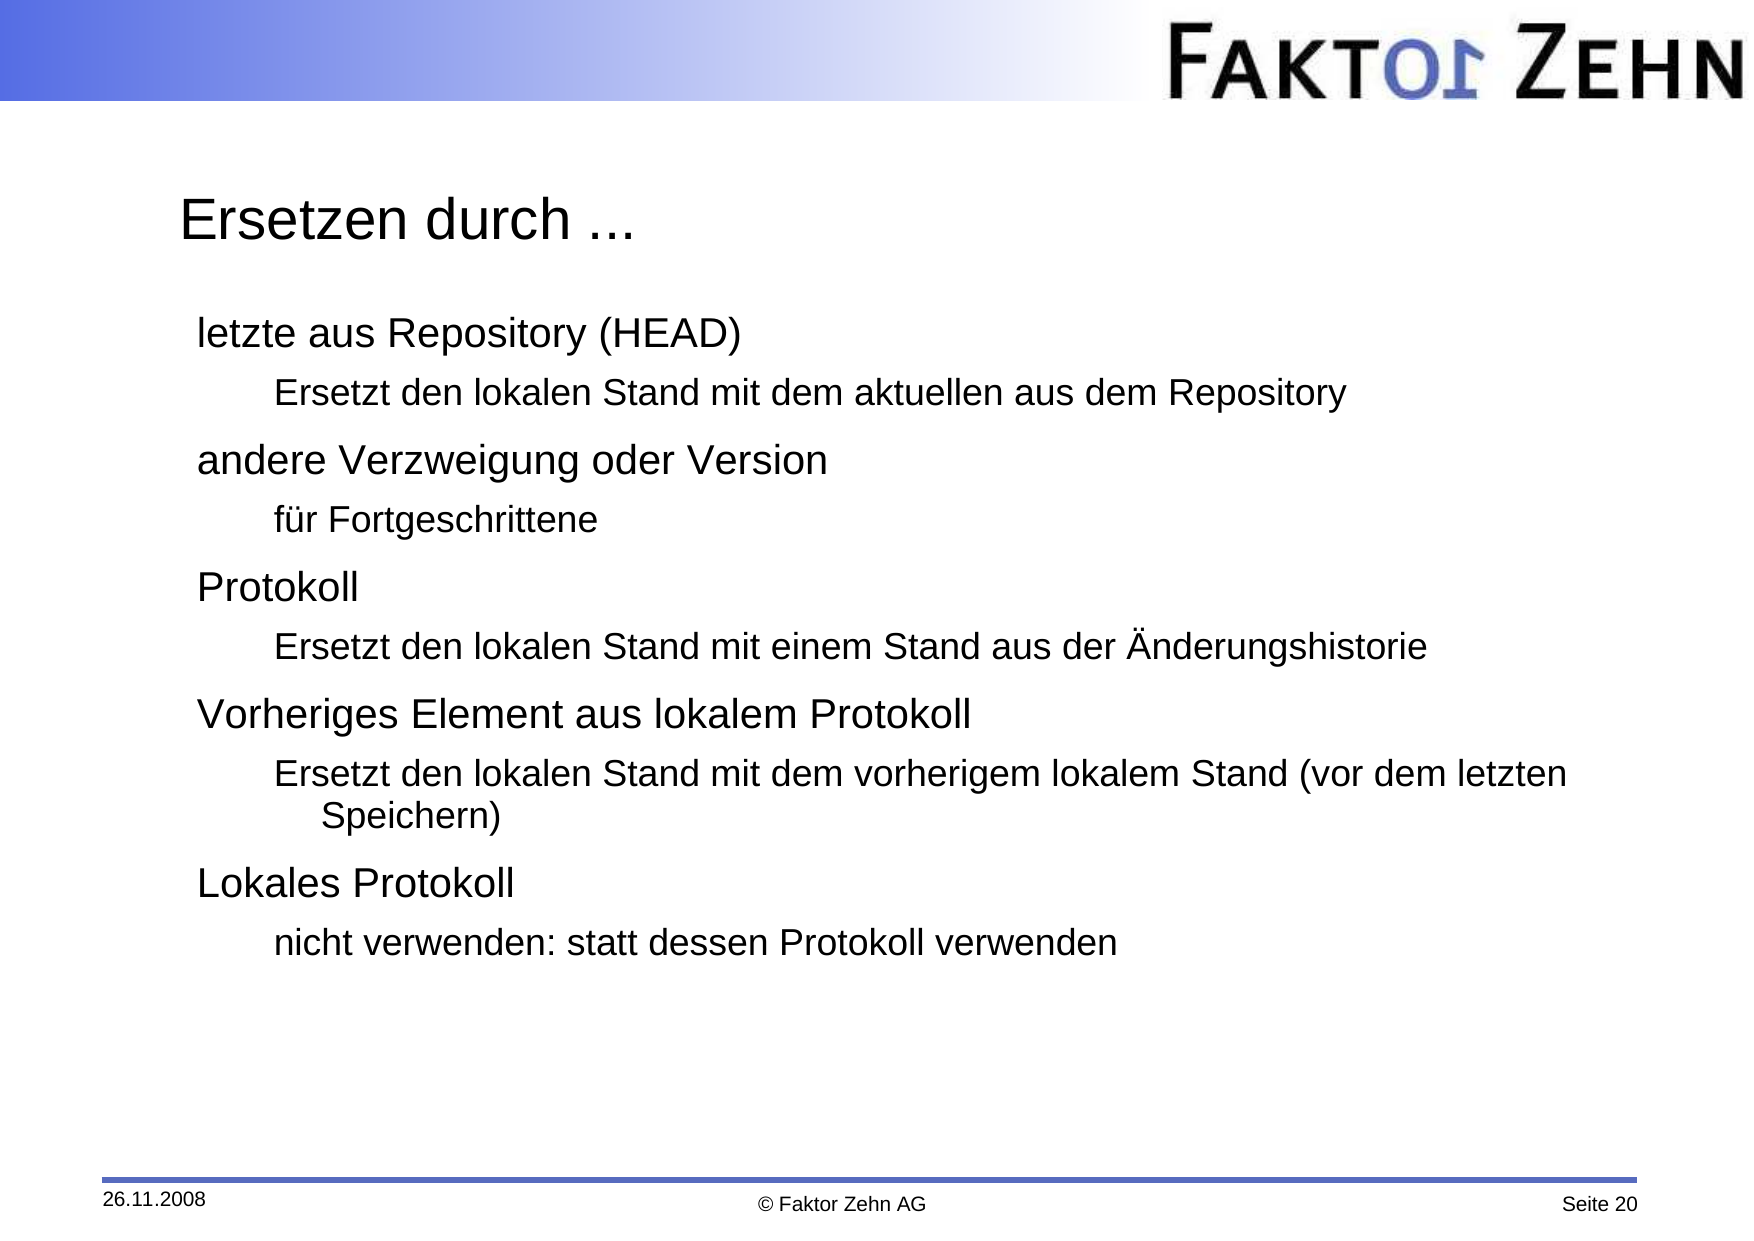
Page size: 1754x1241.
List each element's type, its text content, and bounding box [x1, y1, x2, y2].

list letzte aus Repository (HEAD) Ersetzt den lokalen Stand mit dem aktuellen aus dem Repository andere Verzweigung oder Version für Fortgeschrittene Protokoll Ersetzt den lokalen Stand mit einem Stand aus der Änderungshistorie Vorheriges Element aus lokalem Protokoll Ersetzt den lokalen Stand mit dem vorherigem lokalem Stand (vor dem letzten Speichern) Lokales Protokoll nicht verwenden: statt dessen Protokoll verwenden [179, 310, 1576, 1078]
title Ersetzen durch ... [179, 142, 1576, 296]
picture [1162, 7, 1752, 100]
